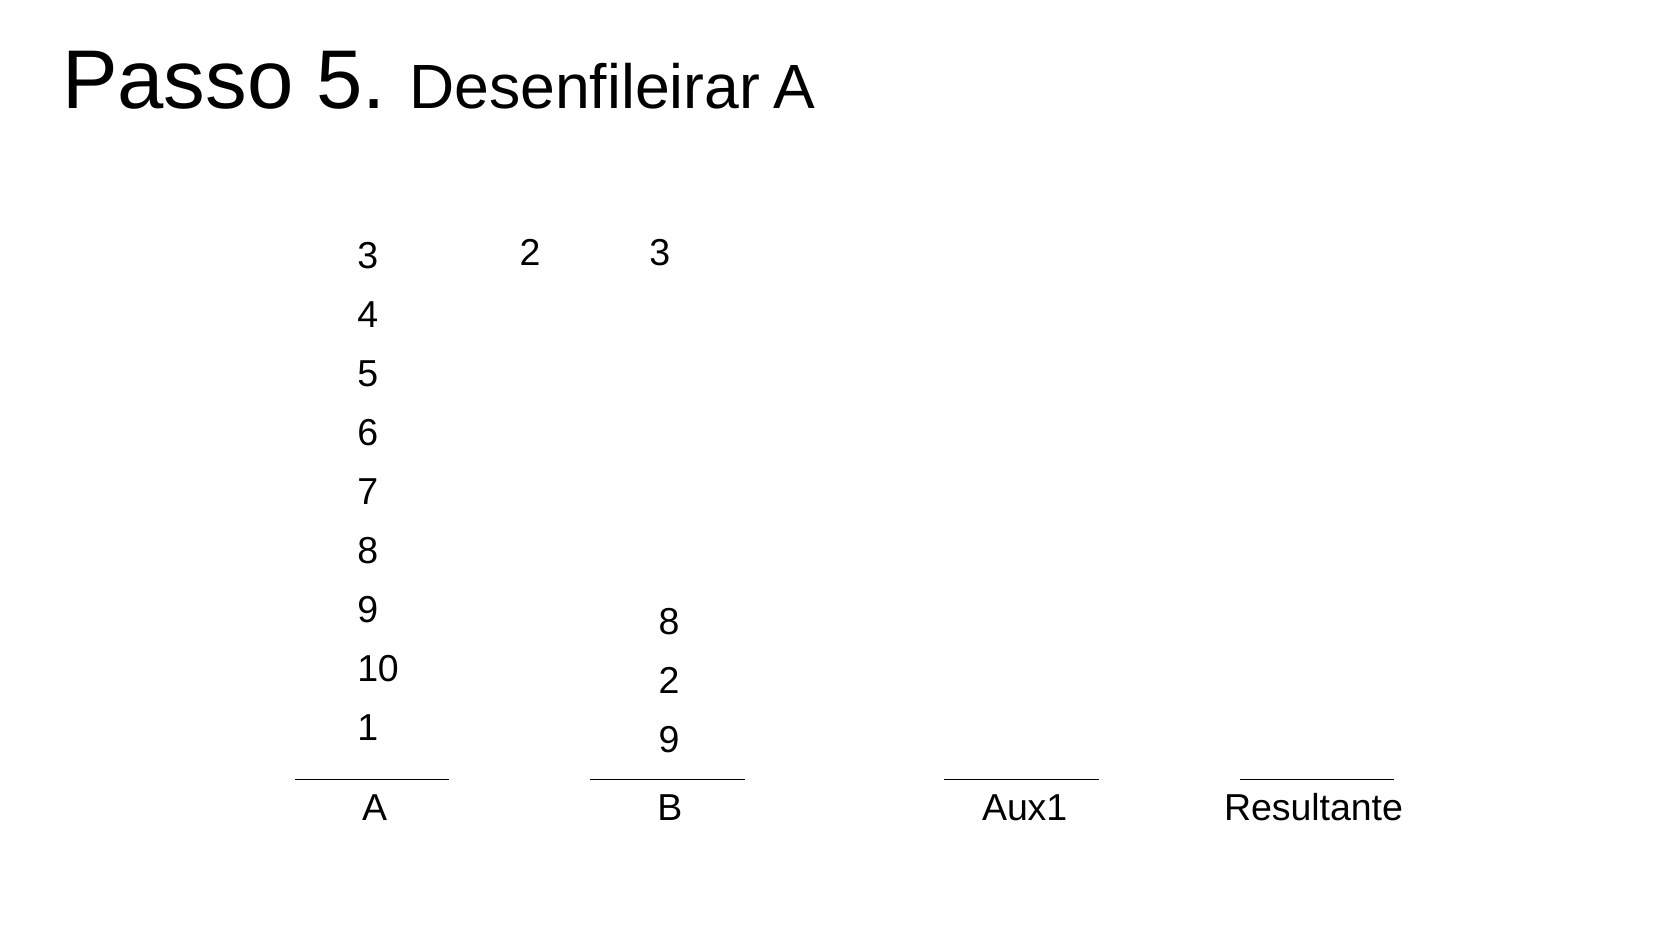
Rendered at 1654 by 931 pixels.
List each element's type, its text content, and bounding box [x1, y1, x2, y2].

text_box Aux1 [967, 780, 1083, 837]
text_box 9 [643, 710, 695, 768]
text_box A [347, 779, 508, 837]
text_box Passo 5. Desenfileirar A [47, 25, 1607, 274]
text_box 2 [504, 224, 556, 282]
text_box B [642, 780, 698, 837]
text_box 6 [342, 403, 393, 461]
text_box 1 [342, 699, 426, 756]
text_box 10 [342, 640, 426, 697]
text_box 3 [342, 226, 393, 284]
text_box 9 [342, 580, 393, 638]
text_box 3 [634, 224, 686, 282]
text_box 5 [342, 344, 393, 402]
text_box 2 [643, 651, 695, 709]
text_box 8 [643, 592, 695, 650]
text_box 4 [342, 285, 393, 343]
text_box 8 [342, 521, 393, 579]
text_box Resultante [1209, 779, 1418, 837]
text_box 7 [342, 462, 393, 520]
